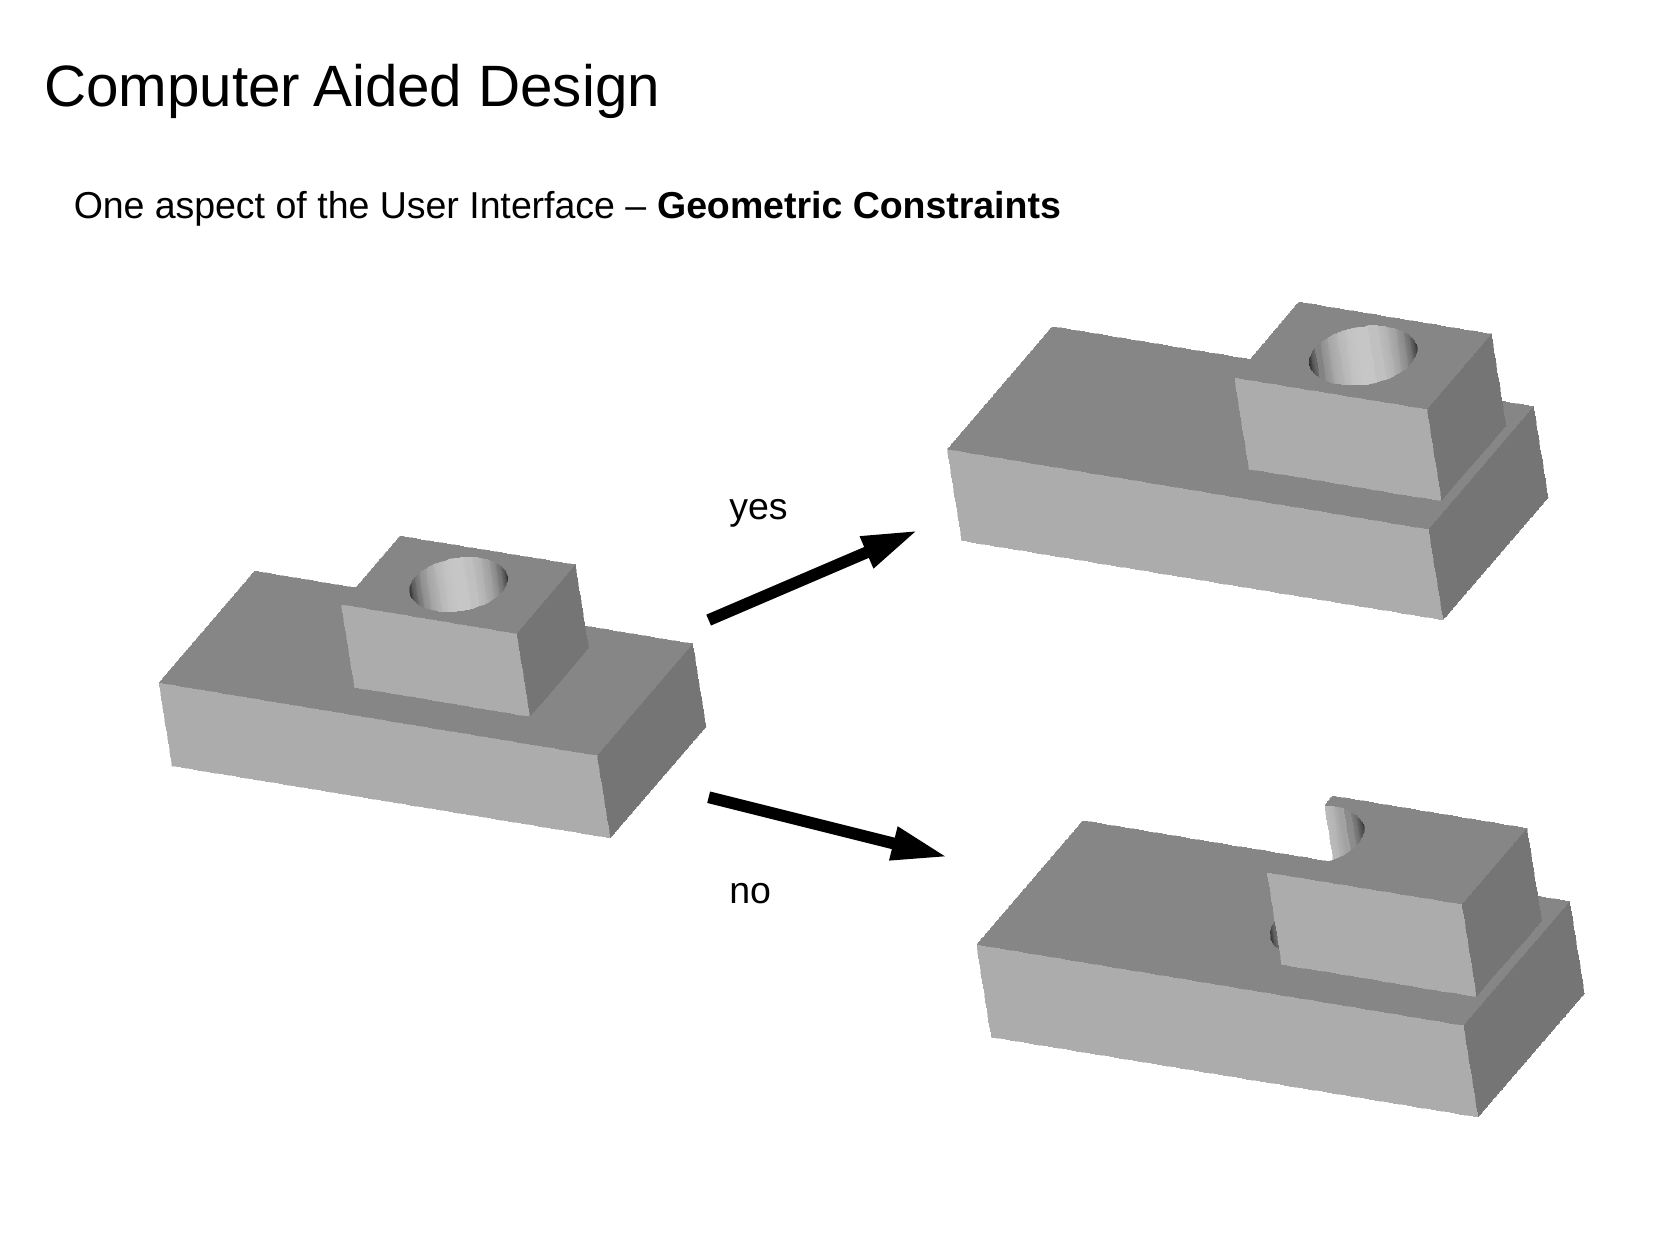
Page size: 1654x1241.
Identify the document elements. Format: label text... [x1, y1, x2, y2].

picture [158, 531, 709, 841]
text_box no [708, 856, 857, 930]
text_box Computer Aided Design [29, 46, 1625, 135]
picture [974, 773, 1587, 1123]
text_box yes [708, 472, 827, 546]
text_box One aspect of the User Interface – Geometric Constraints [59, 177, 1565, 241]
picture [944, 277, 1553, 621]
